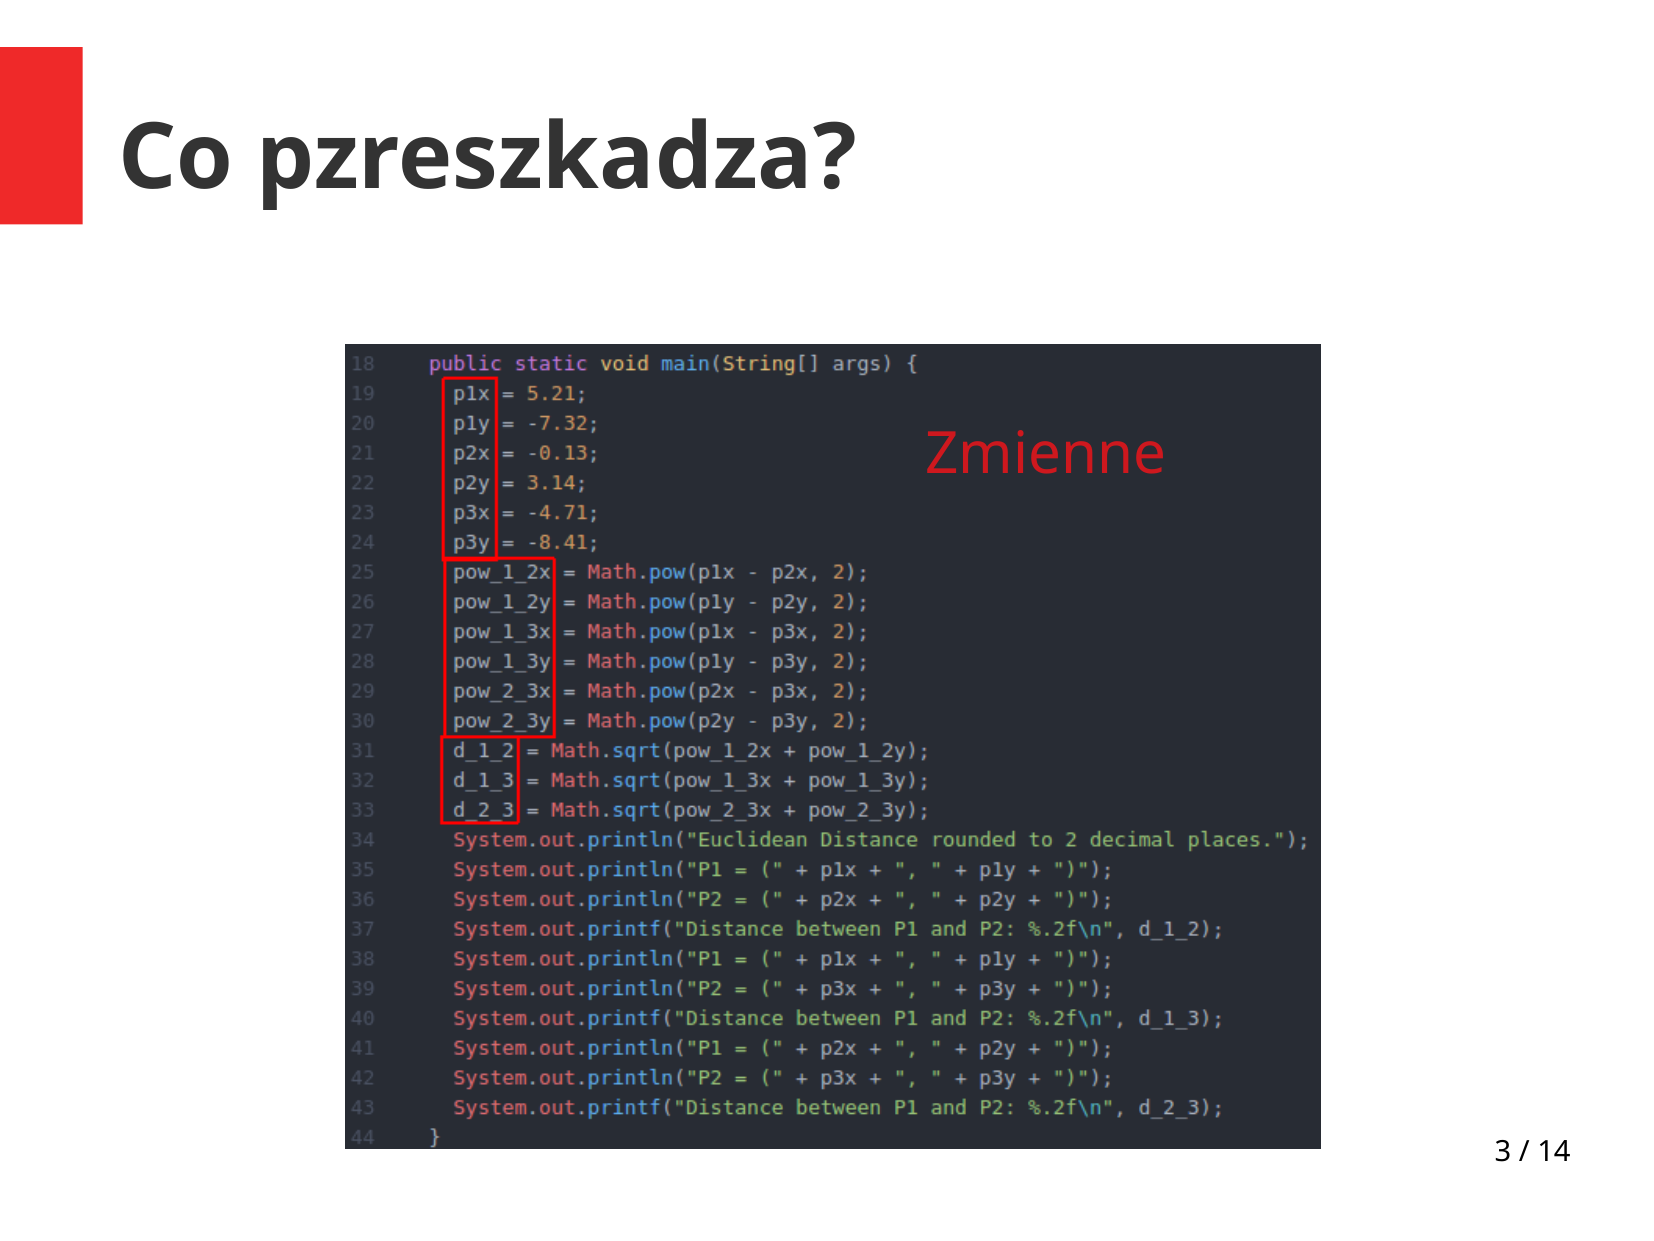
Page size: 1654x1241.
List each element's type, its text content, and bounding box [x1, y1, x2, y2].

list Zmienne [855, 411, 1520, 526]
title Co pzreszkadza? [118, 49, 1571, 257]
picture [345, 344, 1321, 1149]
